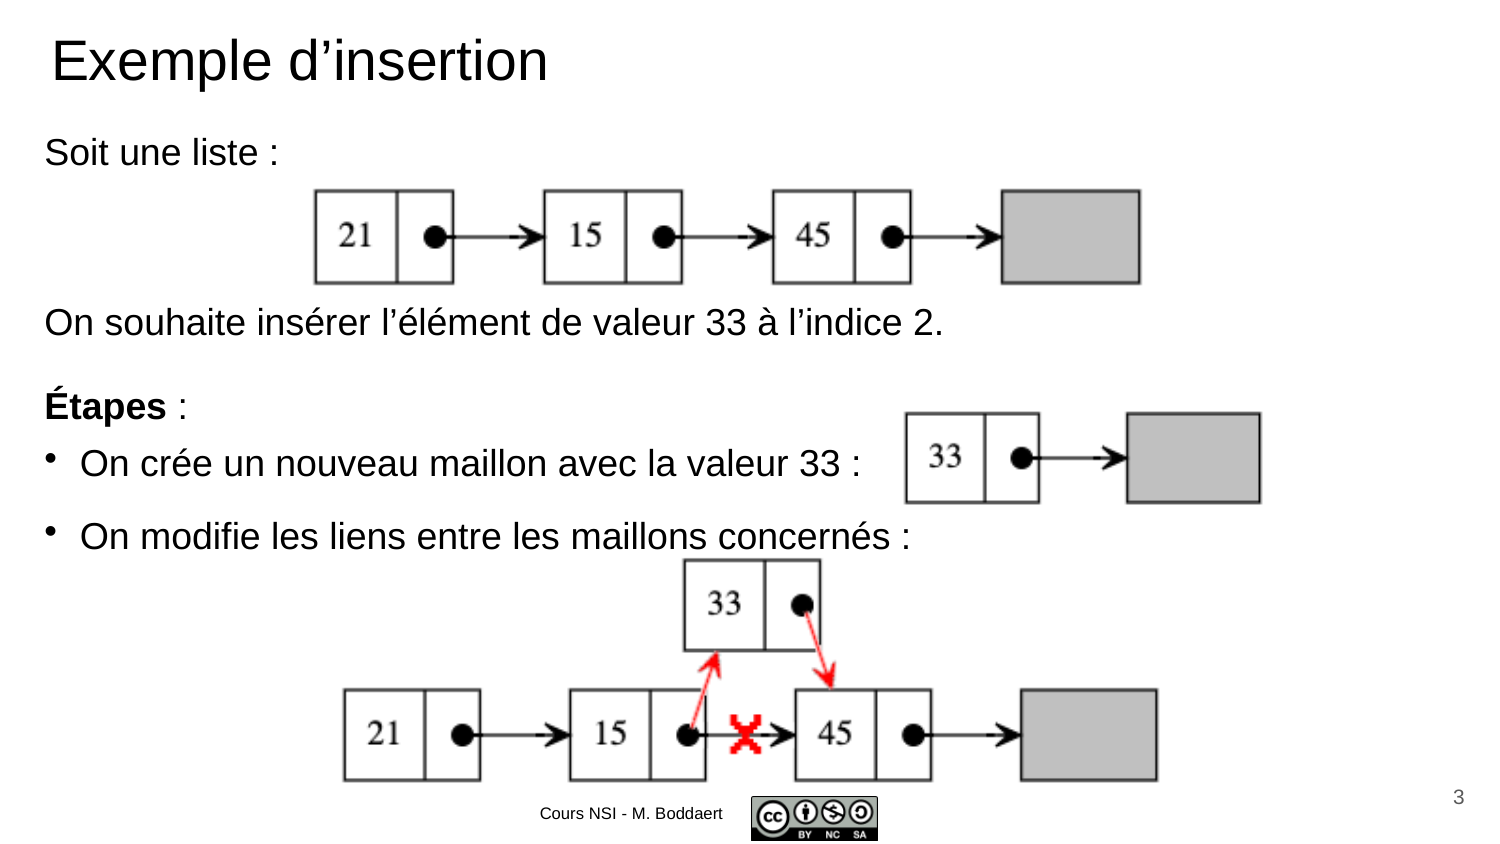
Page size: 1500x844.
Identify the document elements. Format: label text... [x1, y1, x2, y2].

text_box Étapes : On crée un nouveau maillon avec la valeur 33 : [29, 374, 1477, 497]
picture [337, 555, 1167, 792]
picture [897, 403, 1270, 504]
text_box Soit une liste : On souhaite insérer l’élément de valeur 33 à l’indice 2. [29, 120, 1477, 355]
picture [306, 180, 1150, 296]
title Exemple d’insertion [51, 13, 1449, 108]
picture [751, 796, 878, 841]
text_box On modifie les liens entre les maillons concernés : [29, 504, 1477, 626]
slide_number <numéro> [1389, 764, 1480, 830]
